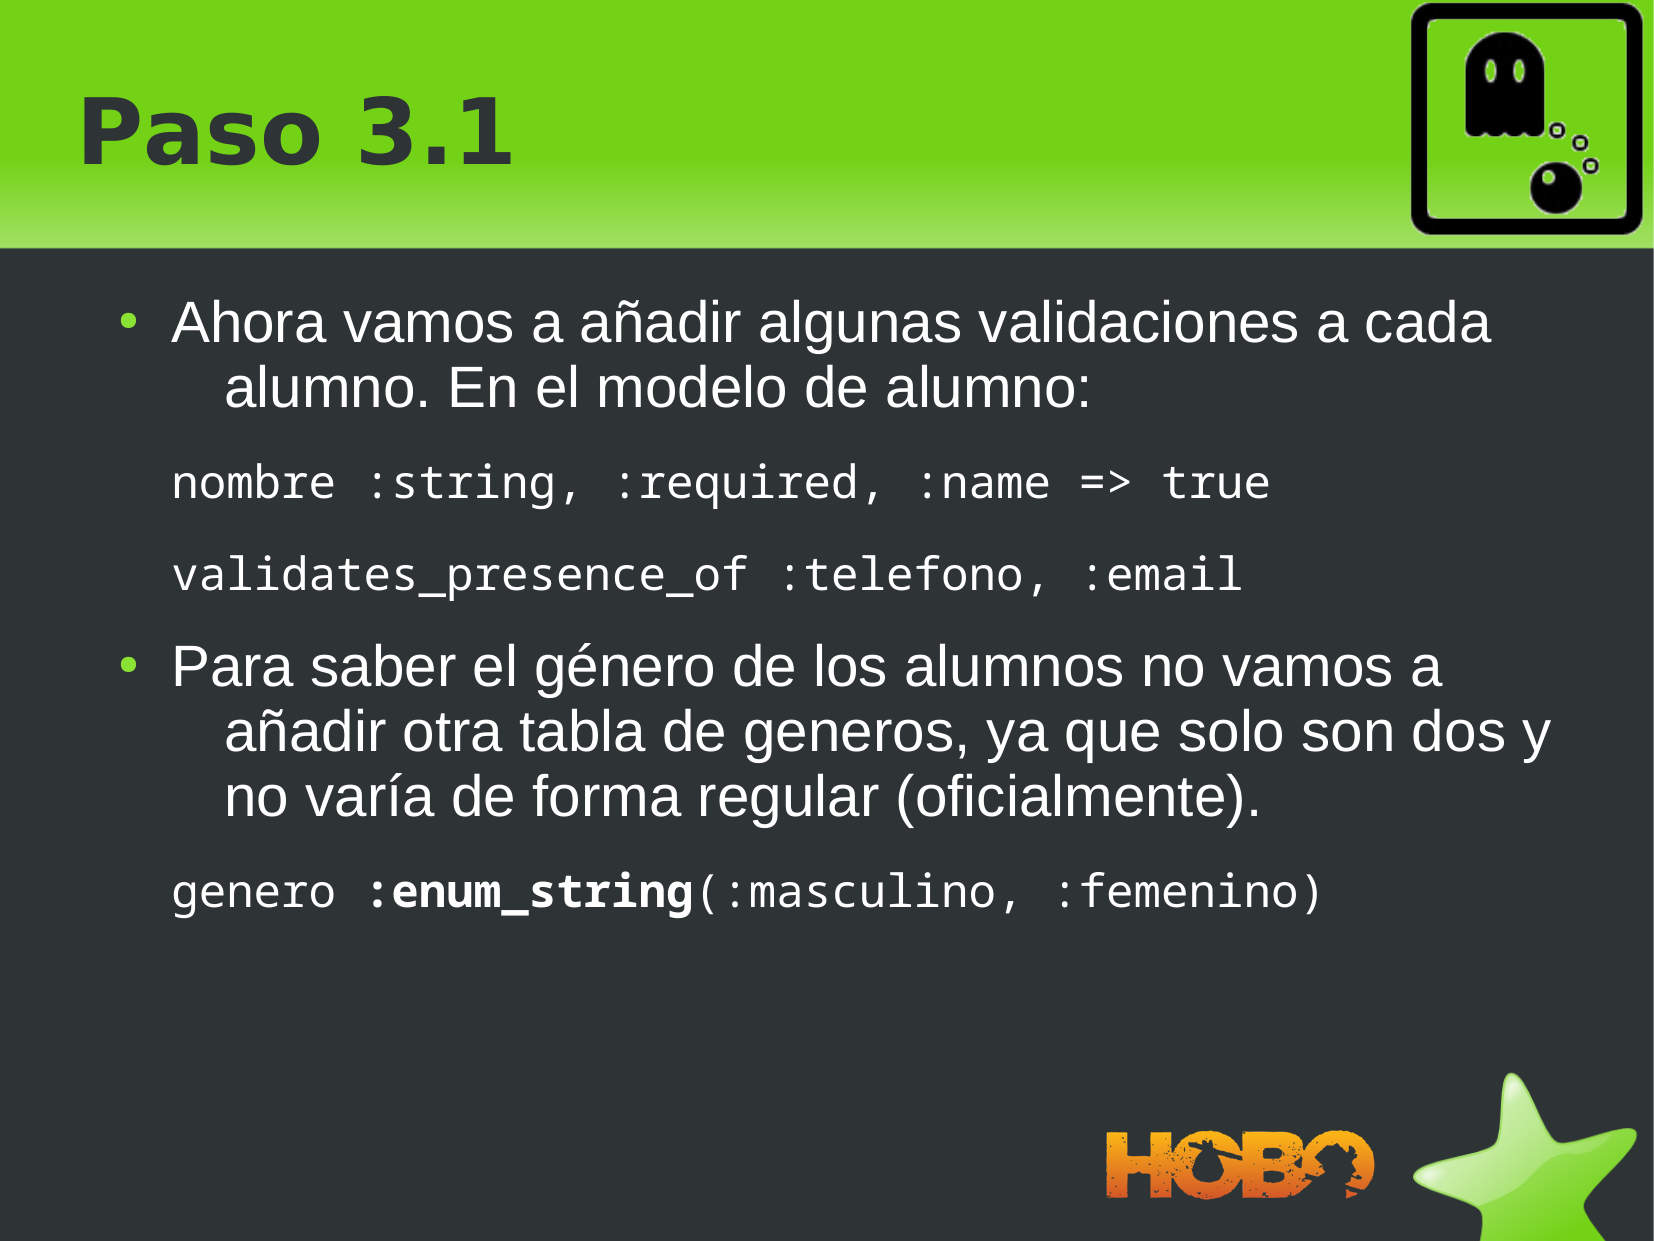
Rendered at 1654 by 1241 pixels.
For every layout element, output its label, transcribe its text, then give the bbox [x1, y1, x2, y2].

title Paso 3.1 [76, 36, 1565, 229]
list Ahora vamos a añadir algunas validaciones a cada alumno. En el modelo de alumno: nombre :string, :required, :name => true validates_presence_of :telefono, :email Para saber el género de los alumnos no vamos a añadir otra tabla de generos, ya que solo son dos y no varía de forma regular (oficialmente). genero :enum_string(:masculino, :femenino) [82, 290, 1571, 1094]
picture [0, 0, 1654, 1241]
